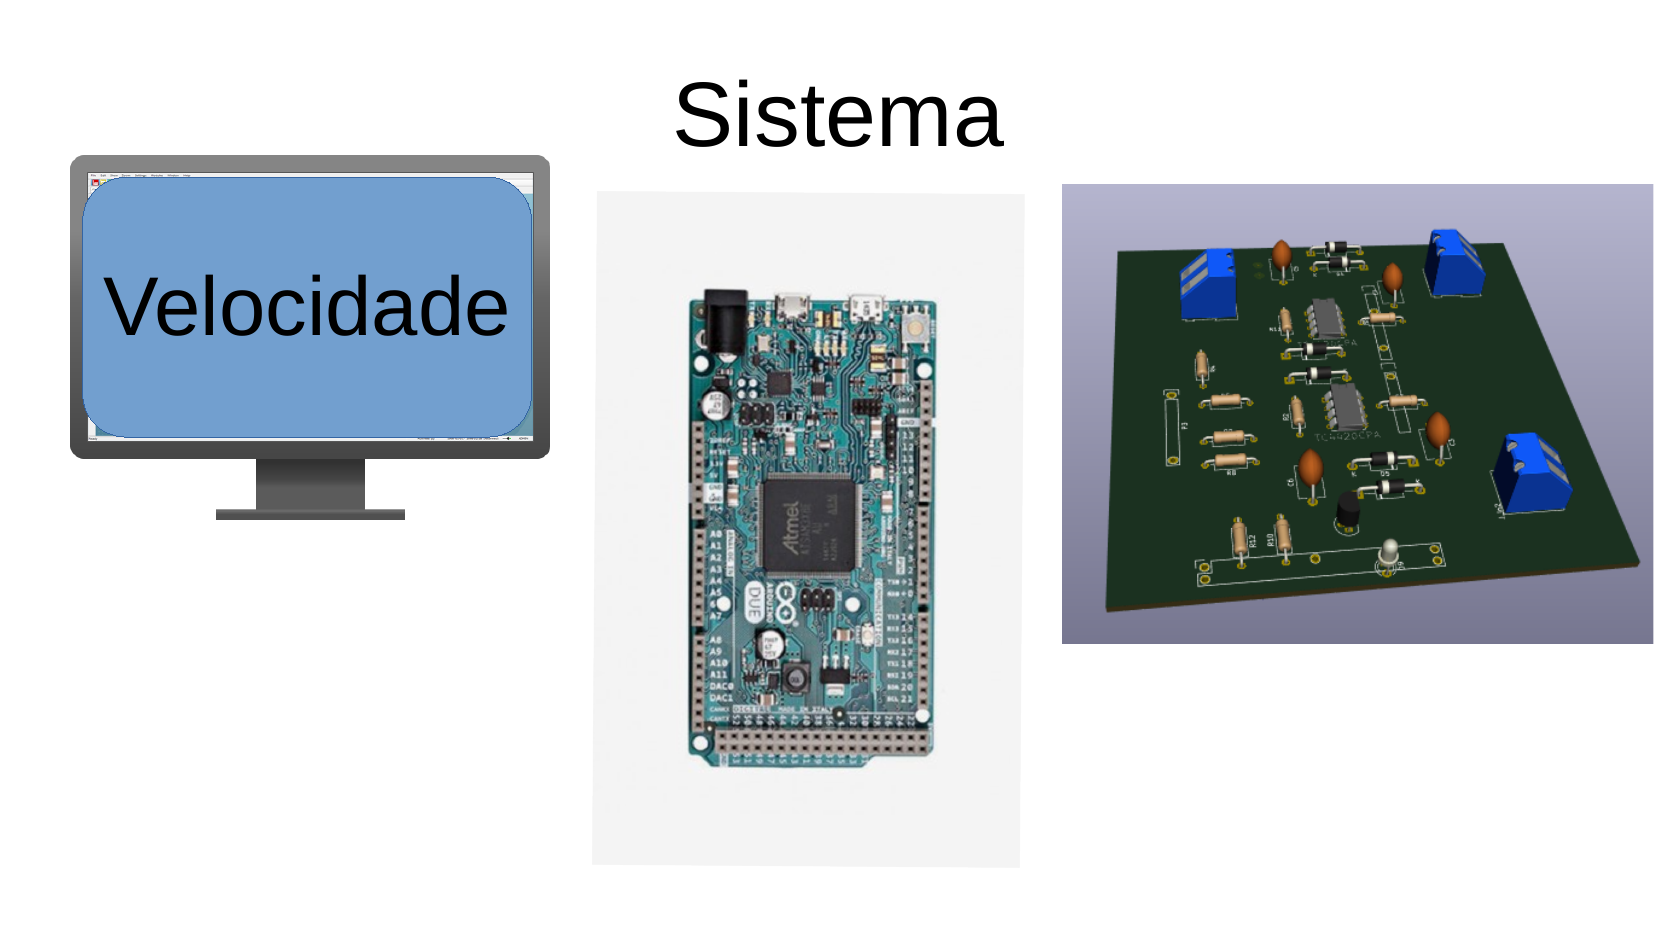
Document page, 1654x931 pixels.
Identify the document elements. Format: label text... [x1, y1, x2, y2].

picture [70, 155, 550, 520]
picture [591, 190, 1025, 868]
picture [1062, 184, 1654, 644]
text_box Velocidade [82, 177, 532, 438]
title Sistema [94, 37, 1583, 193]
